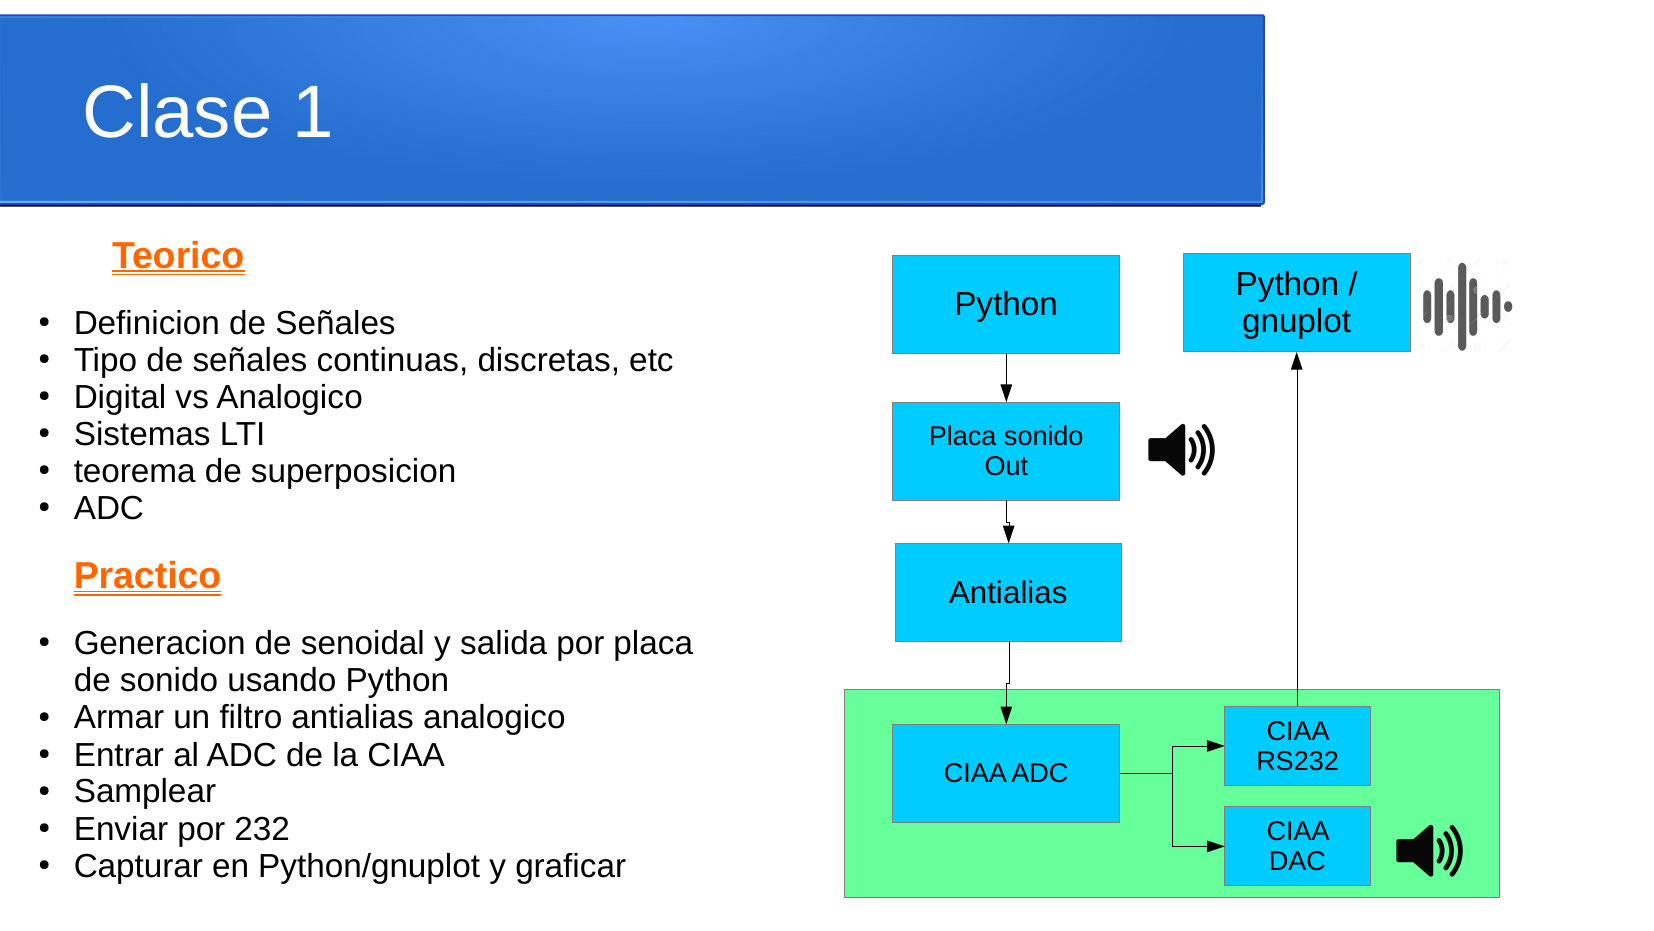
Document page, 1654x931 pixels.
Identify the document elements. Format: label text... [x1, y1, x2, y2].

title Clase 1 [82, 35, 1235, 189]
text_box Teorico Definicion de Señales Tipo de señales continuas, discretas, etc Digital vs Analogico Sistemas LTI teorema de superposicion ADC Practico Generacion de senoidal y salida por placa de sonido usando Python Armar un filtro antialias analogico Entrar al ADC de la CIAA Samplear Enviar por 232 Capturar en Python/gnuplot y graficar [23, 227, 751, 892]
text_box Python / gnuplot [1183, 253, 1411, 352]
text_box Python [892, 255, 1120, 354]
text_box Placa sonido Out [892, 402, 1120, 501]
text_box CIAA DAC [1224, 806, 1371, 886]
text_box [1007, 689, 1297, 773]
picture [1393, 814, 1465, 886]
text_box CIAA ADC [892, 724, 1120, 823]
picture [1145, 413, 1217, 485]
text_box [844, 689, 1500, 898]
text_box Antialias [895, 543, 1122, 642]
picture [1417, 259, 1515, 355]
text_box CIAA RS232 [1224, 706, 1371, 786]
